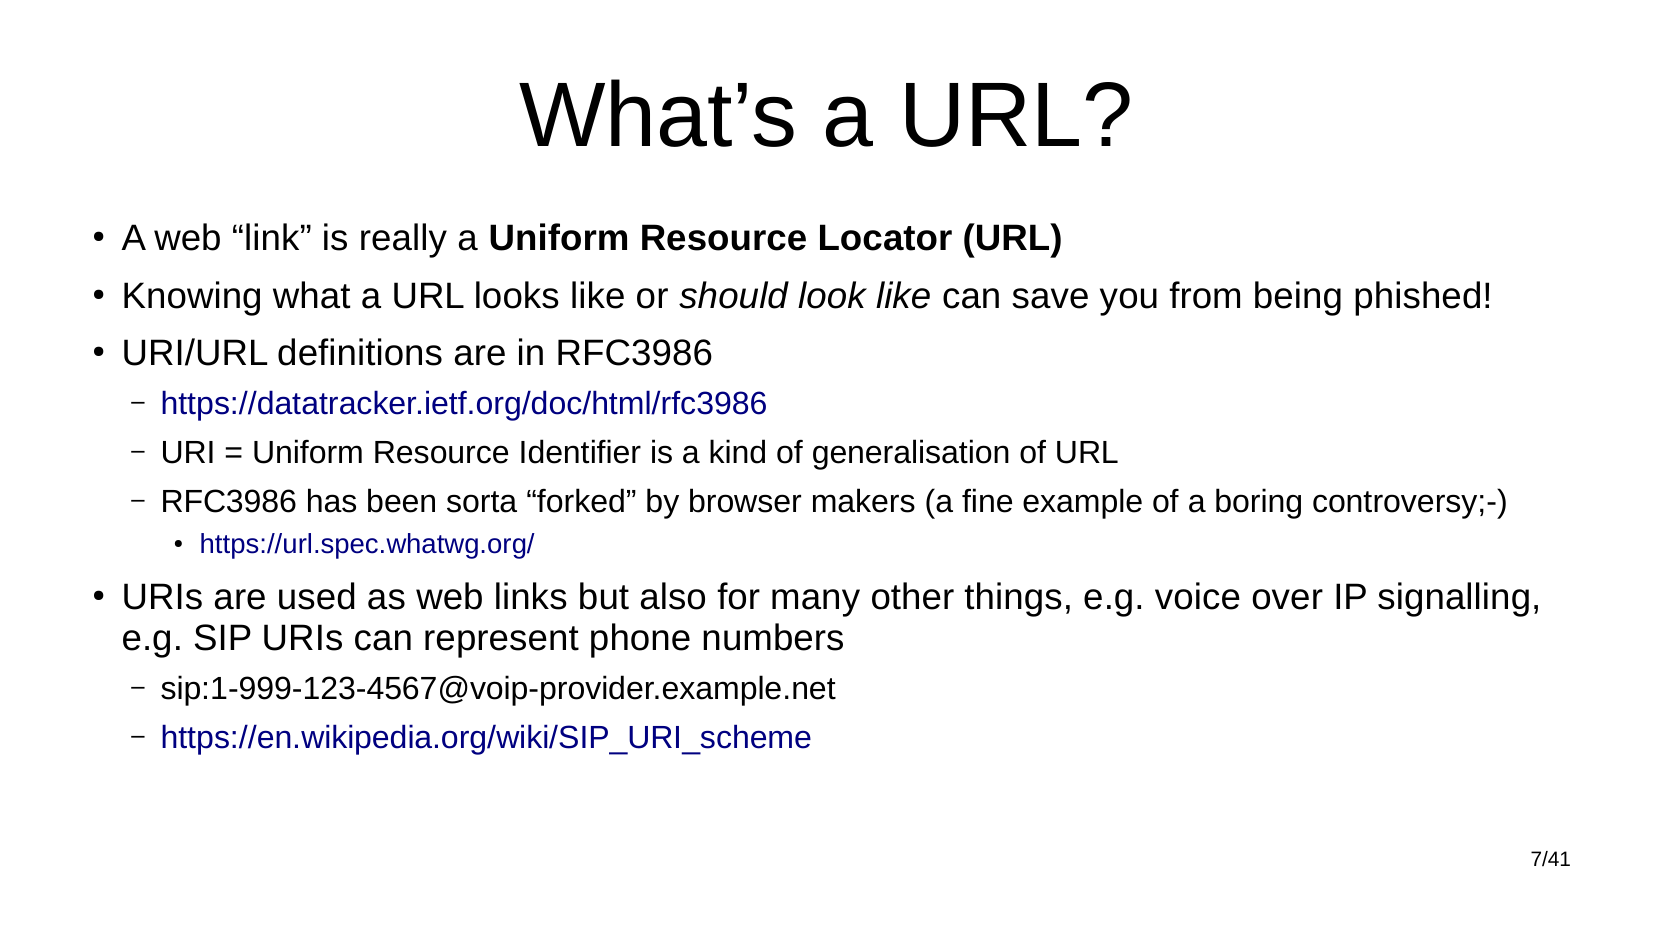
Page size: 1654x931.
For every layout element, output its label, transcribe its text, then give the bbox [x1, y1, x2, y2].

list A web “link” is really a Uniform Resource Locator (URL) Knowing what a URL looks like or should look like can save you from being phished! URI/URL definitions are in RFC3986 https://datatracker.ietf.org/doc/html/rfc3986 URI = Uniform Resource Identifier is a kind of generalisation of URL RFC3986 has been sorta “forked” by browser makers (a fine example of a boring controversy;-) https://url.spec.whatwg.org/ URIs are used as web links but also for many other things, e.g. voice over IP signalling, e.g. SIP URIs can represent phone numbers sip:1-999-123-4567@voip-provider.example.net https://en.wikipedia.org/wiki/SIP_URI_scheme [82, 217, 1571, 758]
title What’s a URL? [82, 37, 1571, 193]
